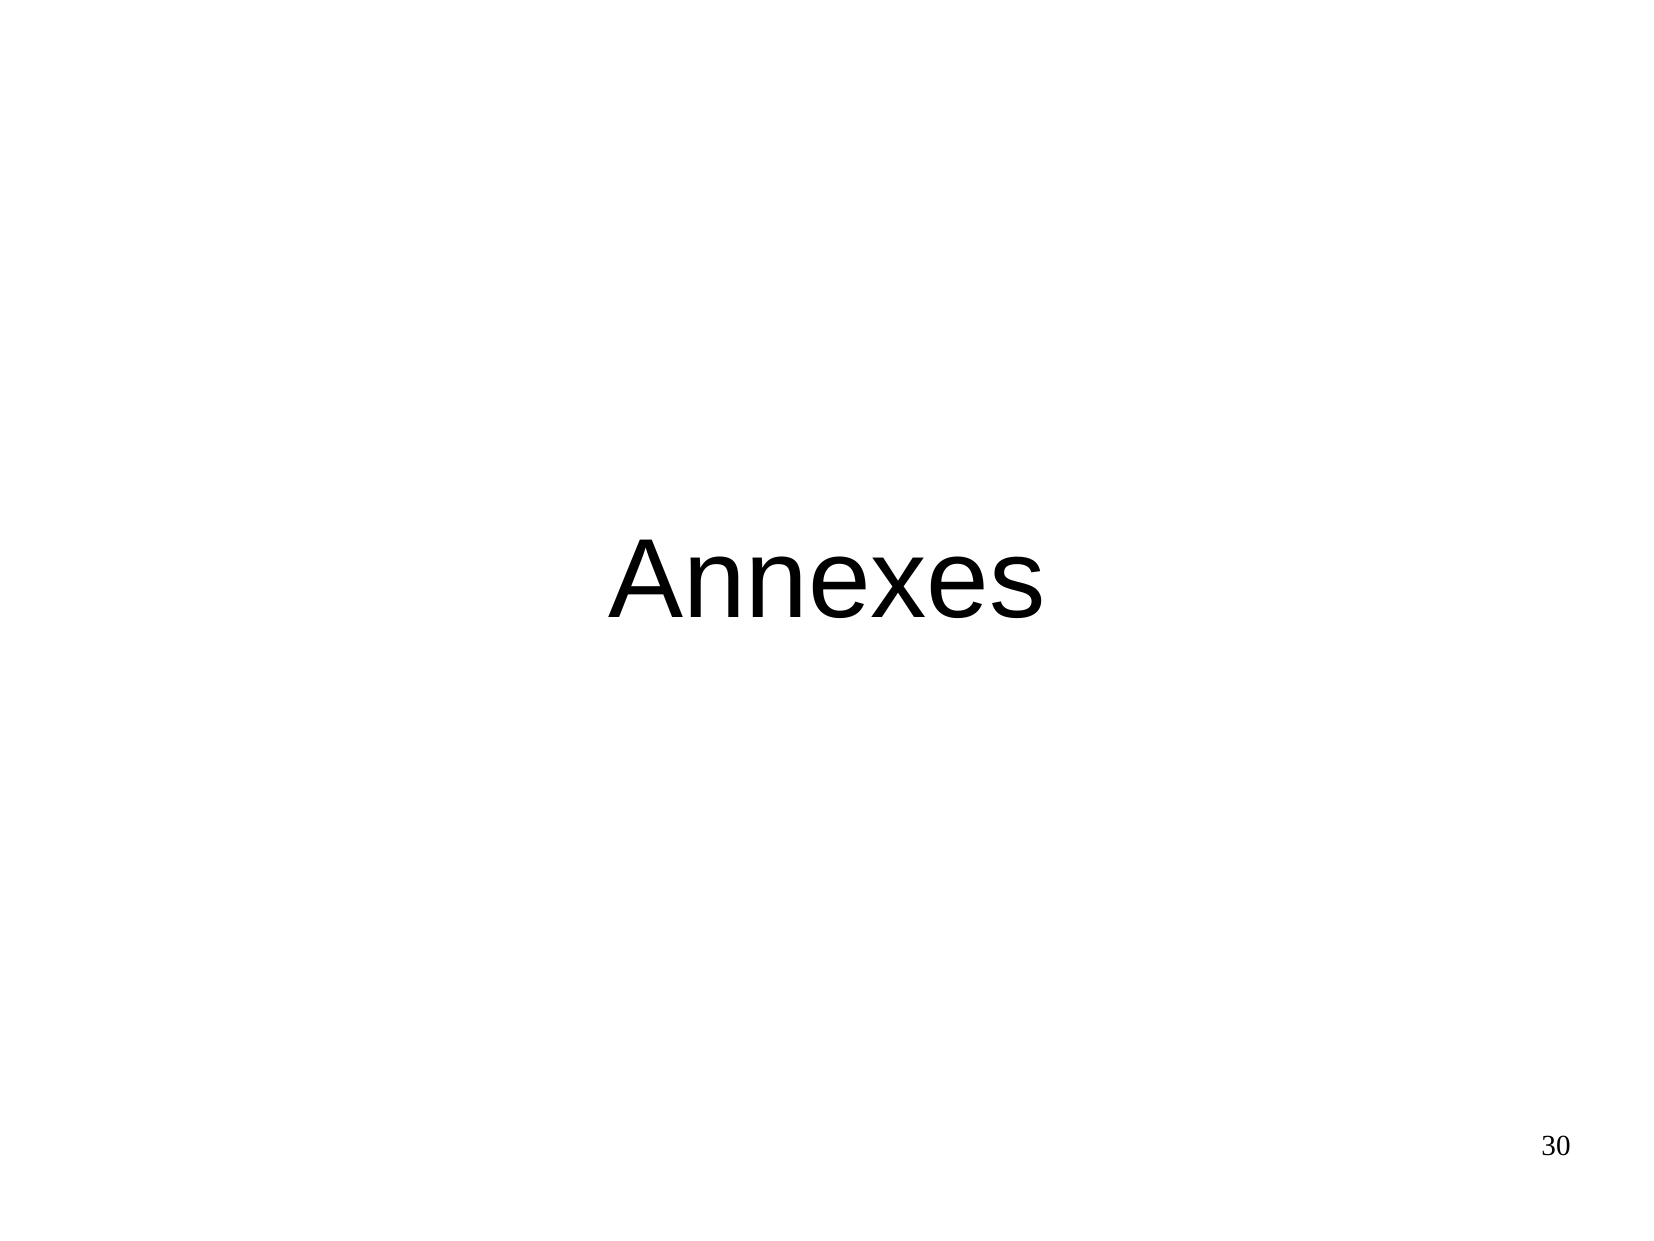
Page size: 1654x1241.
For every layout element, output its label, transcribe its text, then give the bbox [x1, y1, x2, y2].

subtitle Annexes [82, 49, 1571, 1109]
